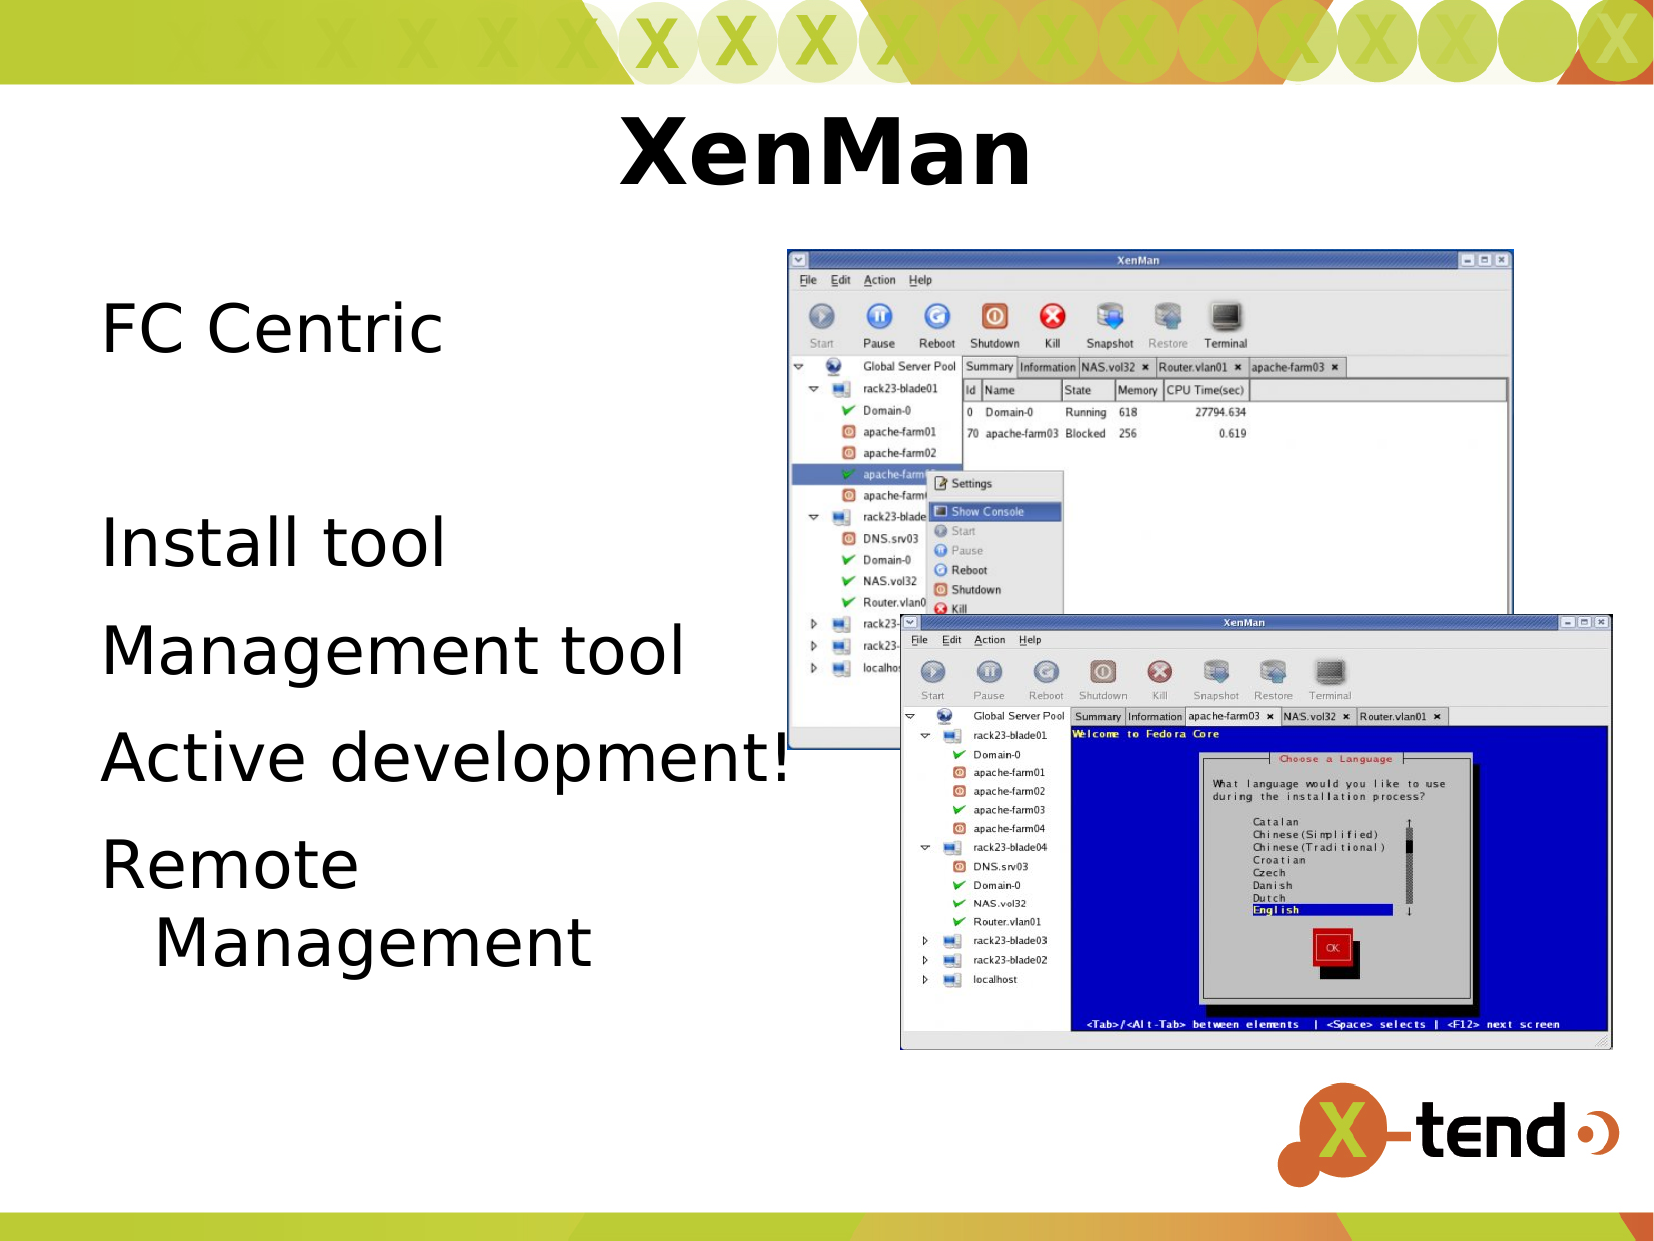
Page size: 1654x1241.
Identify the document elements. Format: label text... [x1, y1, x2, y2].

picture [0, 0, 1654, 1241]
list FC Centric Install tool Management tool Active development! Remote Management [82, 290, 809, 1109]
title XenMan [82, 49, 1571, 257]
